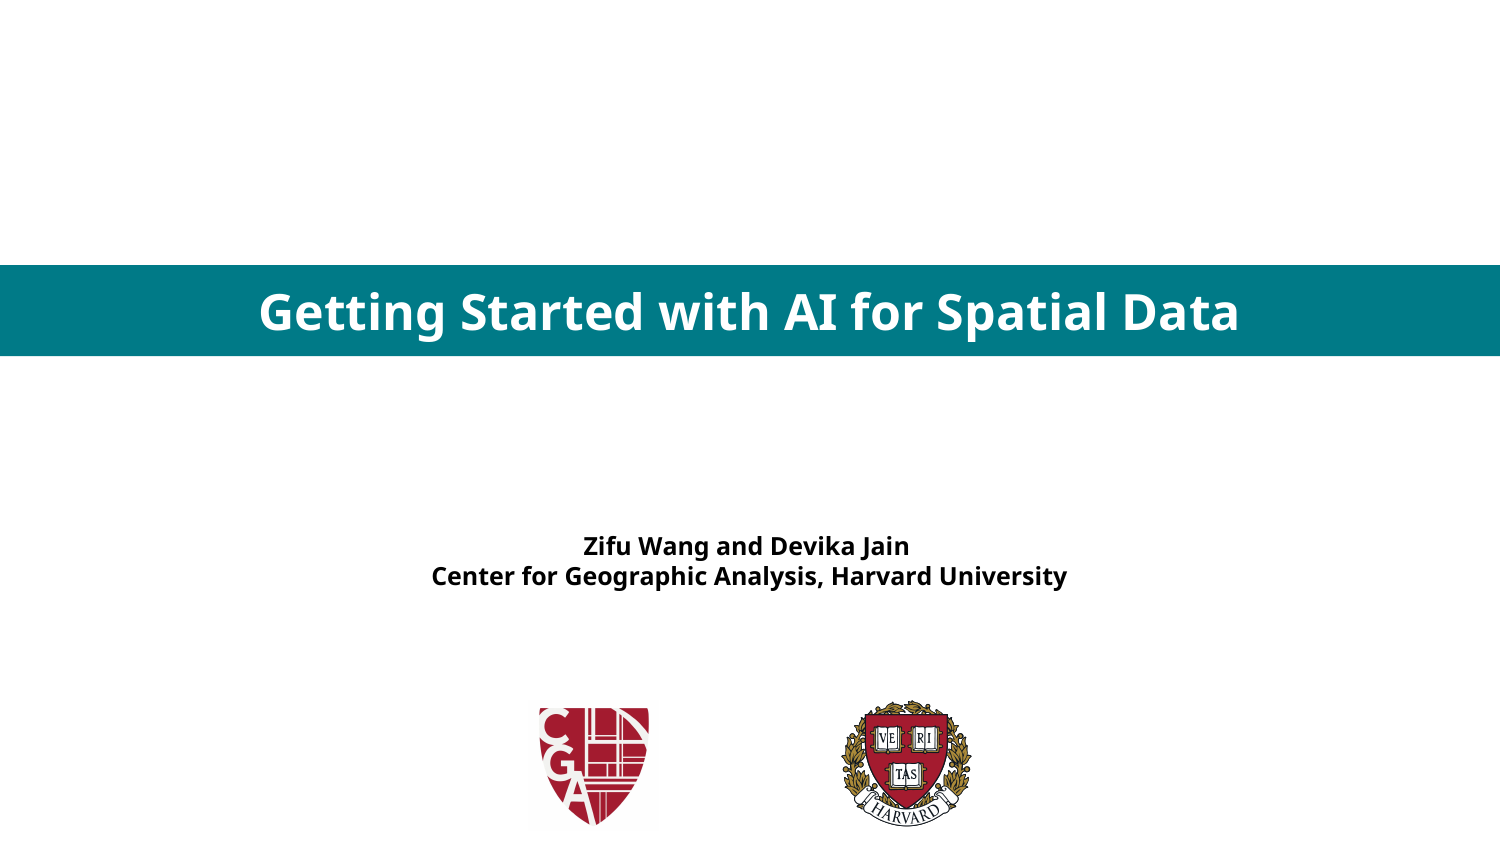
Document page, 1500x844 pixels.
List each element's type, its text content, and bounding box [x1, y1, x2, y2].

text_box Zifu Wang and Devika Jain Center for Geographic Analysis, Harvard University [39, 530, 1461, 592]
text_box Getting Started with AI for Spatial Data [0, 265, 1500, 357]
picture [528, 700, 659, 831]
picture [841, 700, 972, 828]
